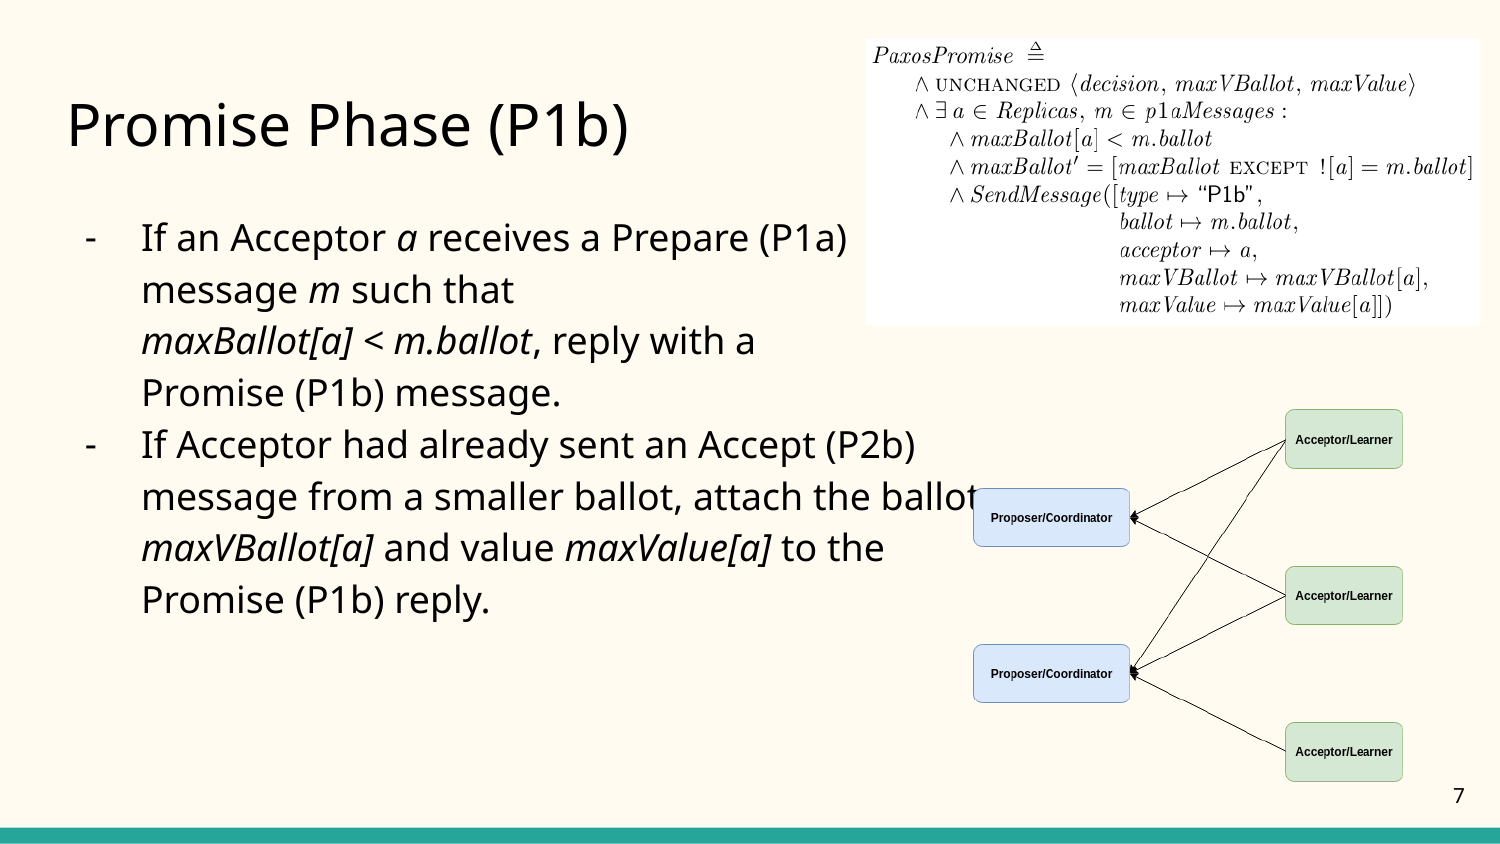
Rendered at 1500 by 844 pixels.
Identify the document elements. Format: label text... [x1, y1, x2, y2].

title Promise Phase (P1b) [51, 72, 866, 174]
picture [866, 39, 1480, 325]
list If an Acceptor a receives a Prepare (P1a) message m such that maxBallot[a] < m.ballot, reply with a Promise (P1b) message. If Acceptor had already sent an Accept (P2b) message from a smaller ballot, attach the ballot maxVBallot[a] and value maxValue[a] to the Promise (P1b) reply. [51, 192, 1449, 750]
slide_number <number> [1389, 764, 1480, 830]
picture [973, 409, 1403, 782]
